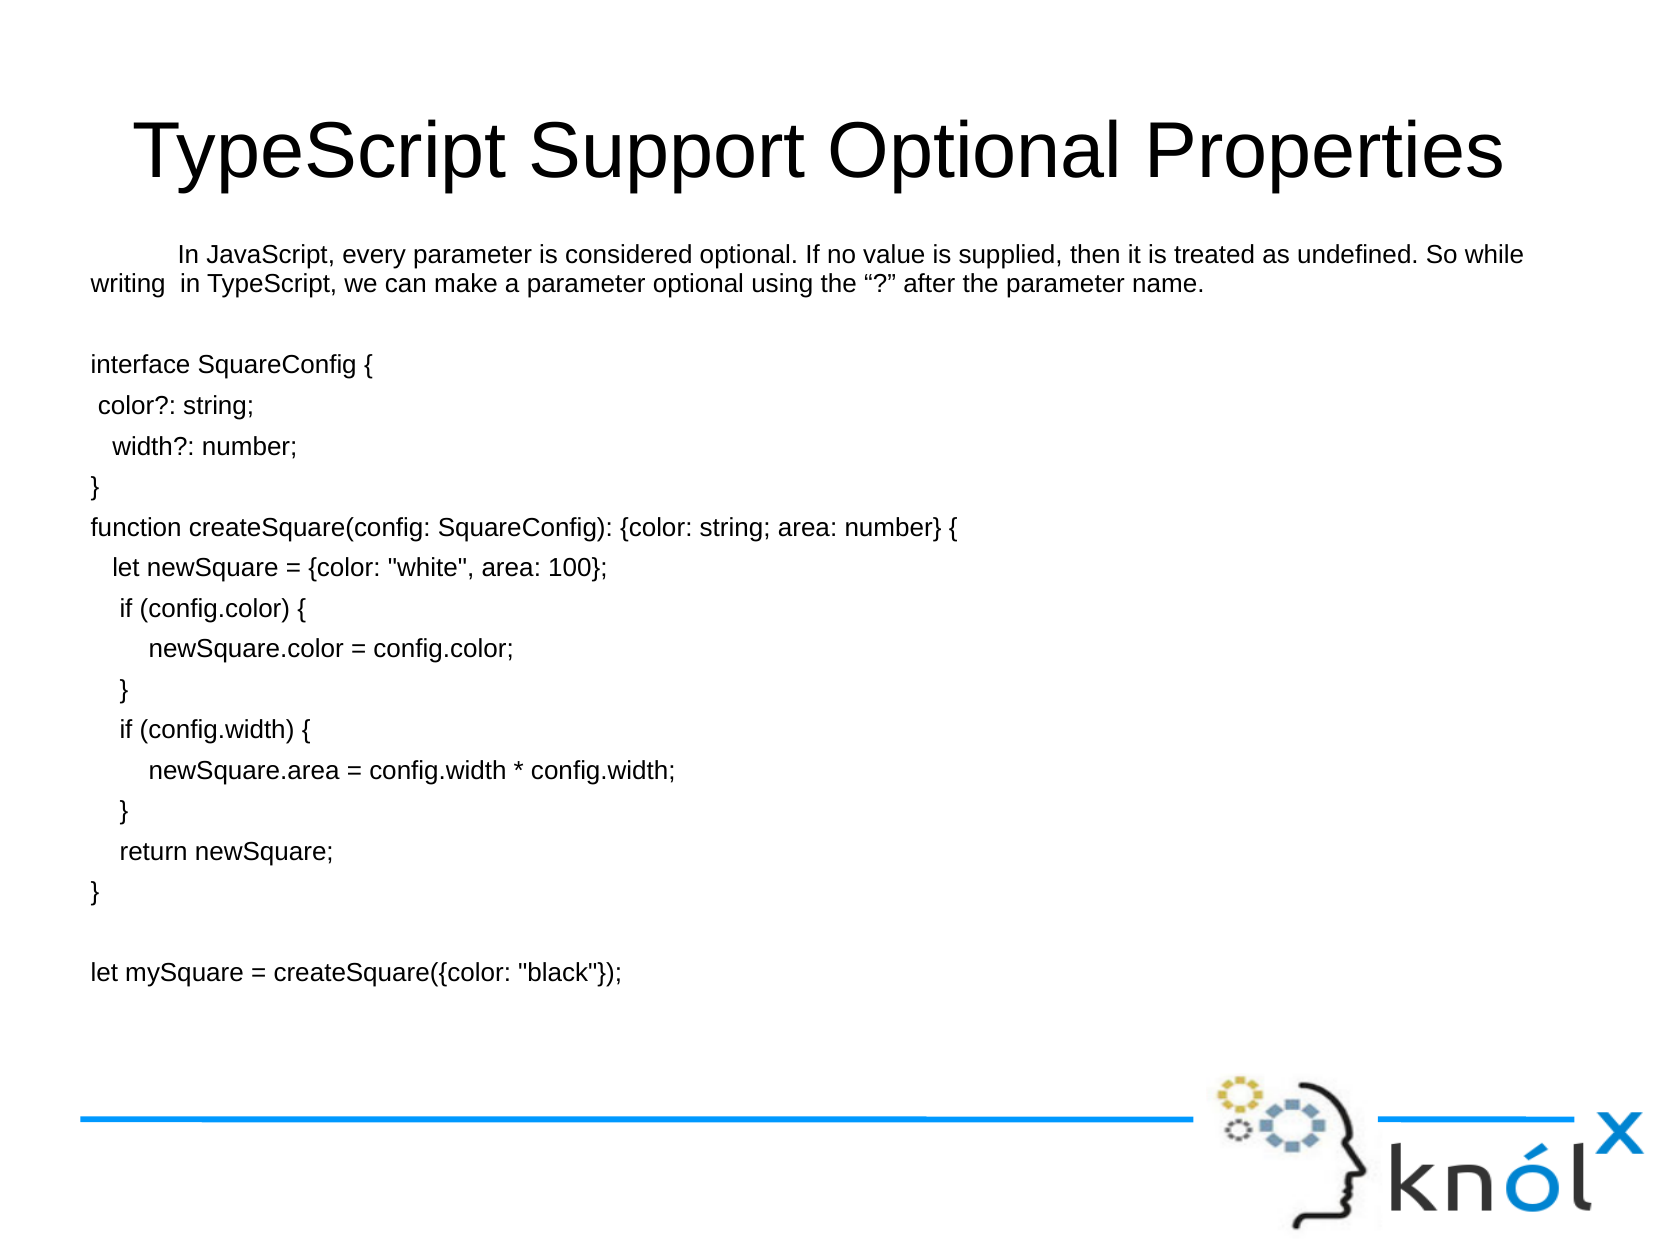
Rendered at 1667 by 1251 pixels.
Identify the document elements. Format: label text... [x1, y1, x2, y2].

title TypeScript Support Optional Properties [83, 49, 1578, 253]
picture [1205, 1073, 1655, 1239]
list In JavaScript, every parameter is considered optional. If no value is supplied, then it is treated as undefined. So while writing in TypeScript, we can make a parameter optional using the “?” after the parameter name. interface SquareConfig { color?: string; width?: number; } function createSquare(config: SquareConfig): {color: string; area: number} { let newSquare = {color: "white", area: 100}; if (config.color) { newSquare.color = config.color; } if (config.width) { newSquare.area = config.width * config.width; } return newSquare; } let mySquare = createSquare({color: "black"}); [83, 236, 1544, 1012]
